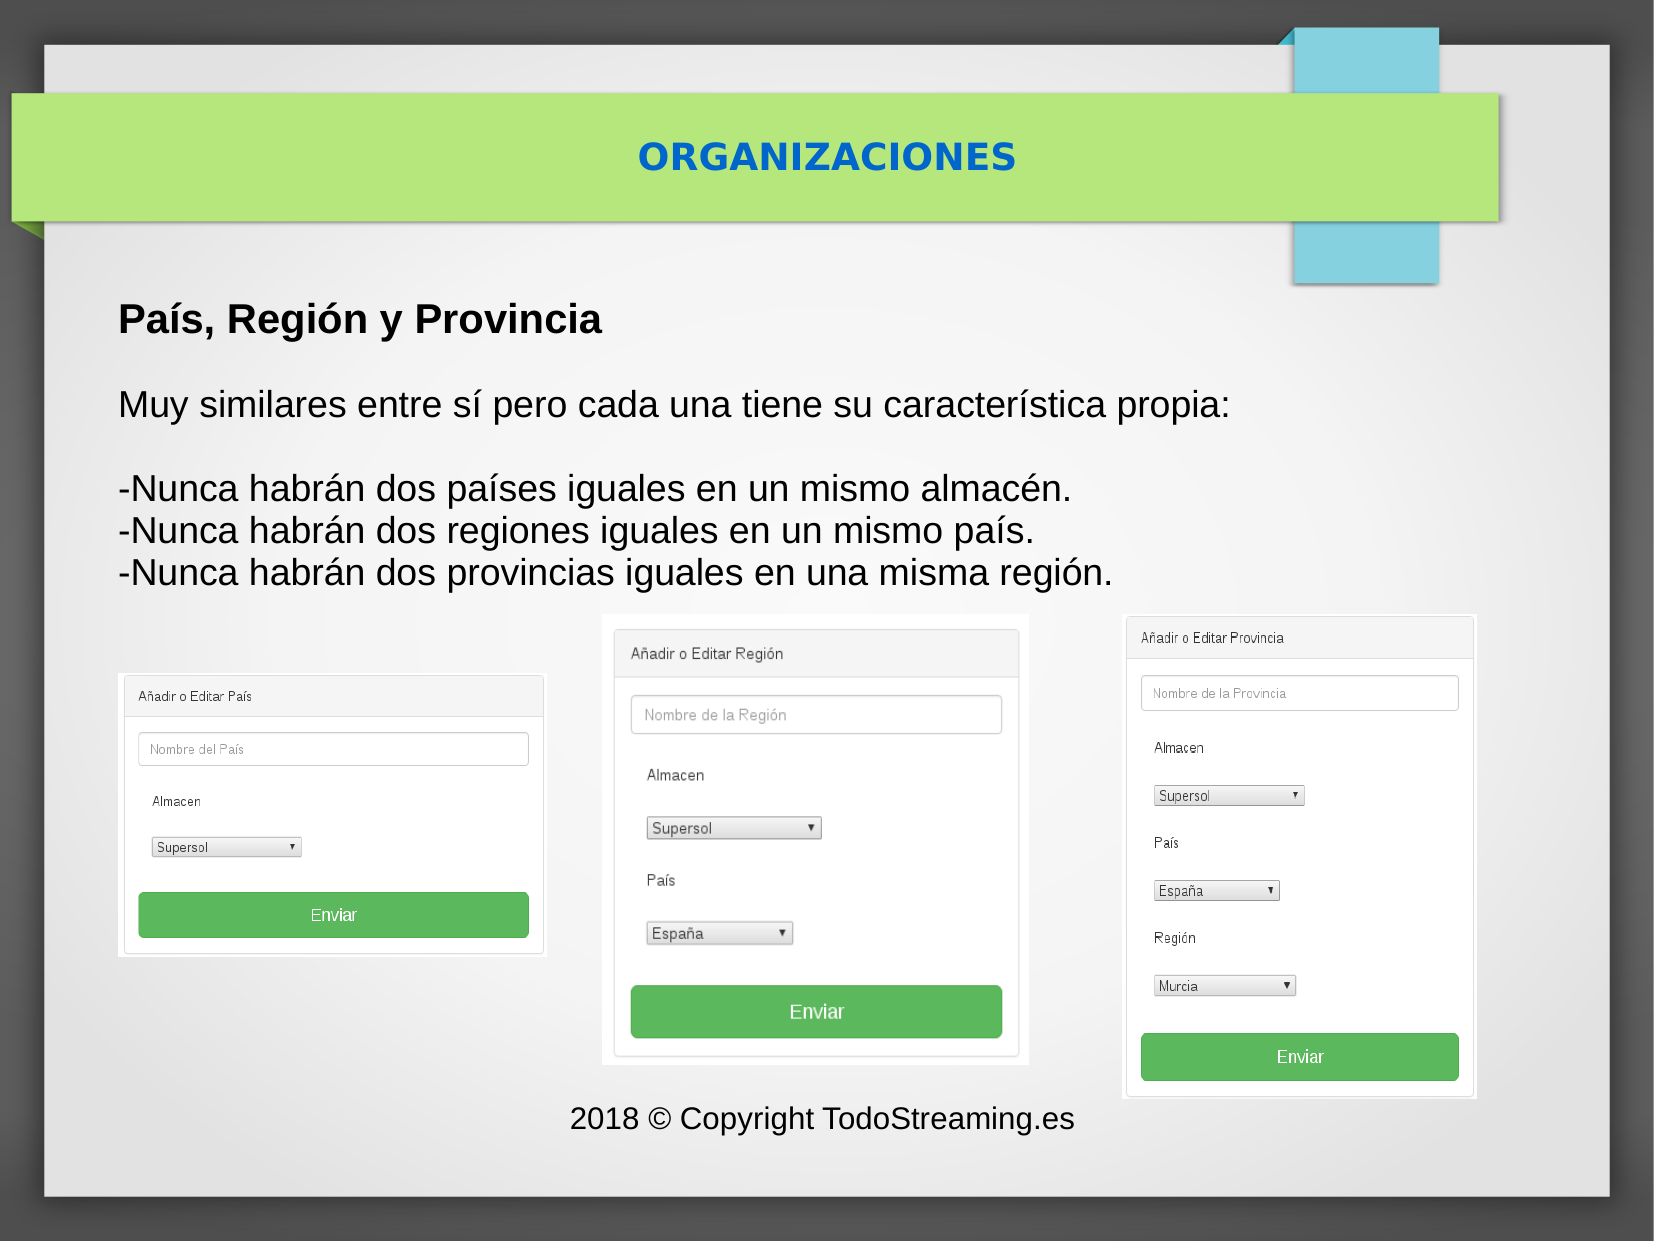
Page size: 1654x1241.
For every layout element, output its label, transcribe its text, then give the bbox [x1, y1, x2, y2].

title ORGANIZACIONES [637, 113, 1028, 201]
subtitle País, Región y Provincia Muy similares entre sí pero cada una tiene su característica propia: -Nunca habrán dos países iguales en un mismo almacén. -Nunca habrán dos regiones iguales en un mismo país. -Nunca habrán dos provincias iguales en una misma región. [118, 295, 1536, 641]
picture [0, 0, 1654, 1241]
text_box 2018 © Copyright TodoStreaming.es [555, 1094, 1099, 1146]
